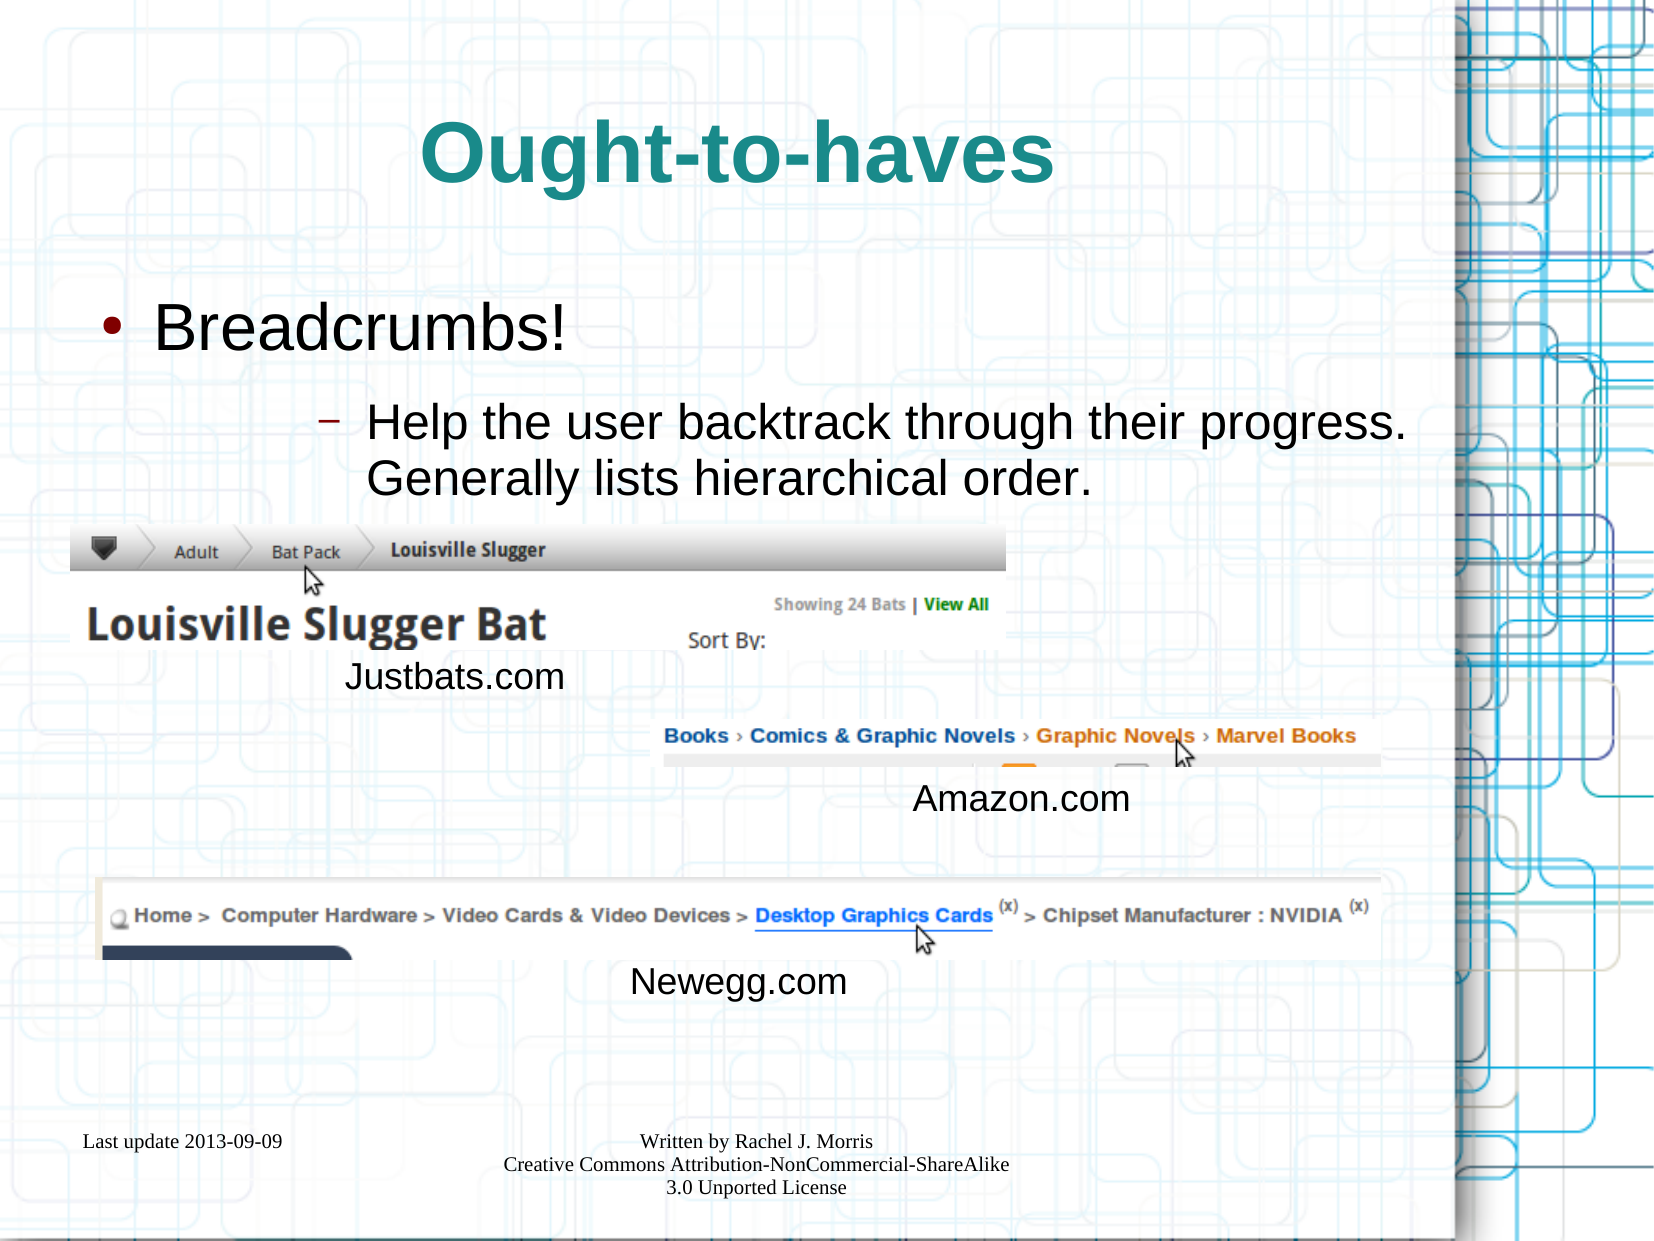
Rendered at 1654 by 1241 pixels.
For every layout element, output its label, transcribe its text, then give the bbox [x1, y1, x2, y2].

picture [0, 0, 1654, 1241]
text_box Justbats.com [330, 648, 661, 706]
text_box Amazon.com [883, 770, 1161, 827]
title Ought-to-haves [59, 49, 1418, 257]
list Breadcrumbs! Help the user backtrack through their progress. Generally lists hierarchical order. [82, 290, 1418, 1010]
text_box Newegg.com [615, 952, 946, 1010]
